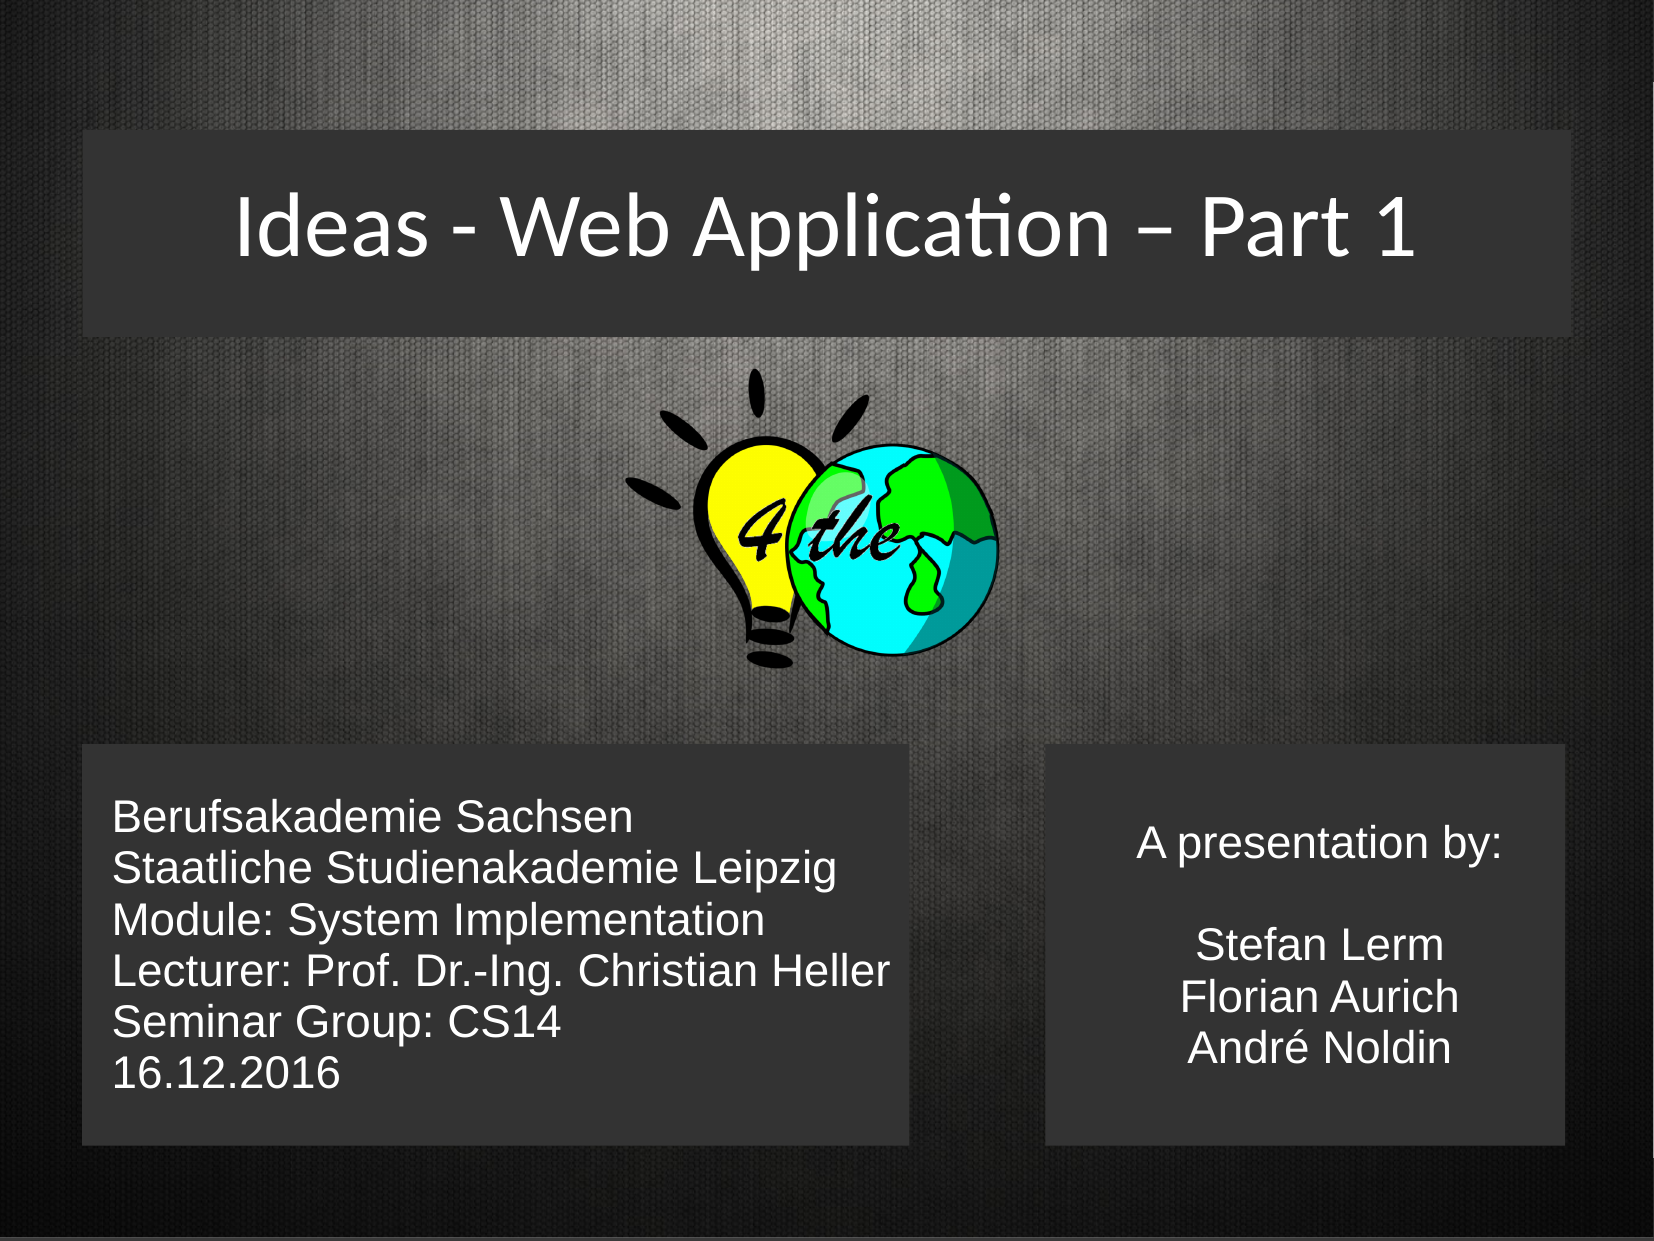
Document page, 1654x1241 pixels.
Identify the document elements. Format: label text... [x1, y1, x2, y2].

text_box Berufsakademie Sachsen Staatliche Studienakademie Leipzig Module: System Implementation Lecturer: Prof. Dr.-Ing. Christian Heller Seminar Group: CS14 16.12.2016 [82, 744, 910, 1146]
picture [0, 0, 1654, 1239]
text_box A presentation by: Stefan Lerm Florian Aurich André Noldin [1045, 744, 1566, 1146]
title Ideas - Web Application – Part 1 [82, 129, 1571, 337]
